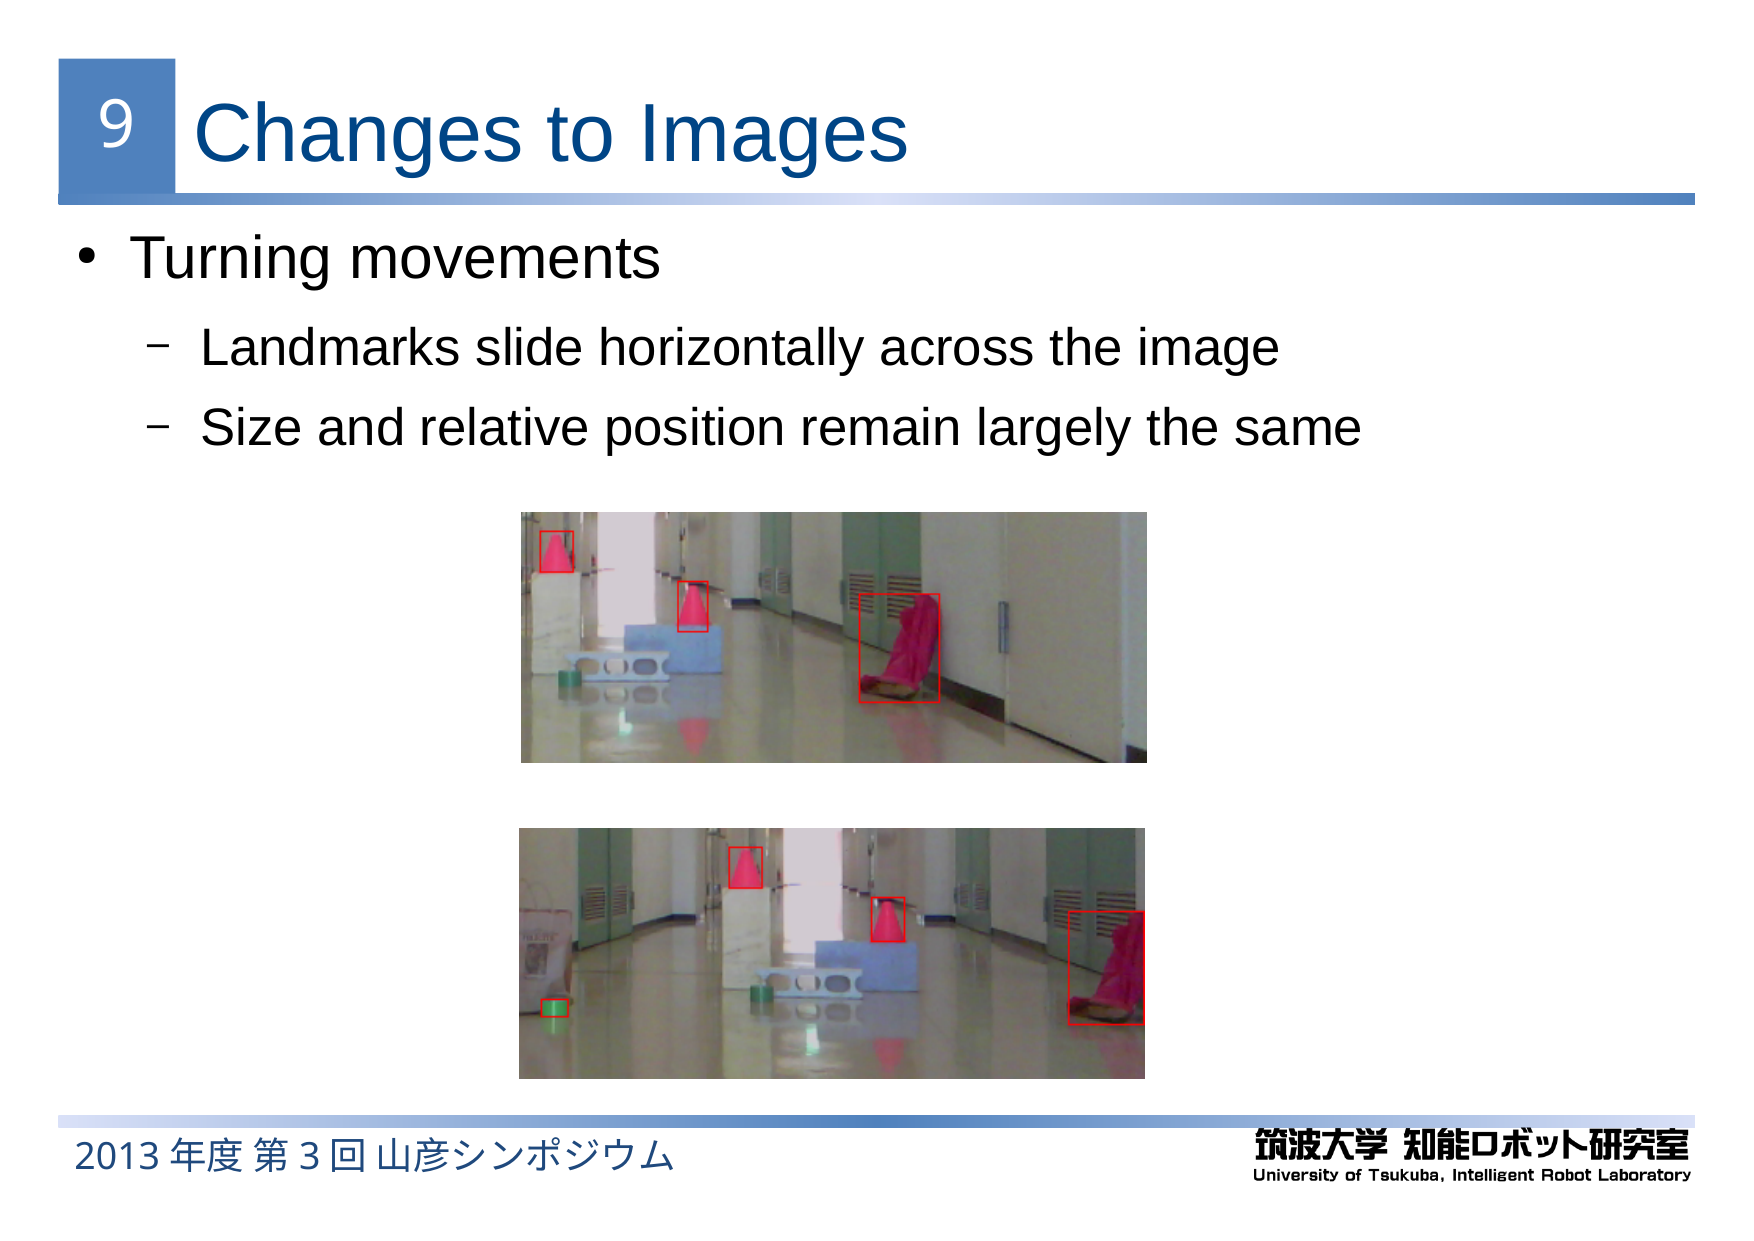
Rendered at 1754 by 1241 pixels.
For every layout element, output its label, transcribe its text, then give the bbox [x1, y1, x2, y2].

picture [521, 512, 1147, 763]
list Turning movements Landmarks slide horizontally across the image Size and relative position remain largely the same [58, 223, 1696, 876]
picture [519, 828, 1145, 1079]
picture [1252, 1127, 1691, 1182]
title Changes to Images [193, 61, 1651, 205]
